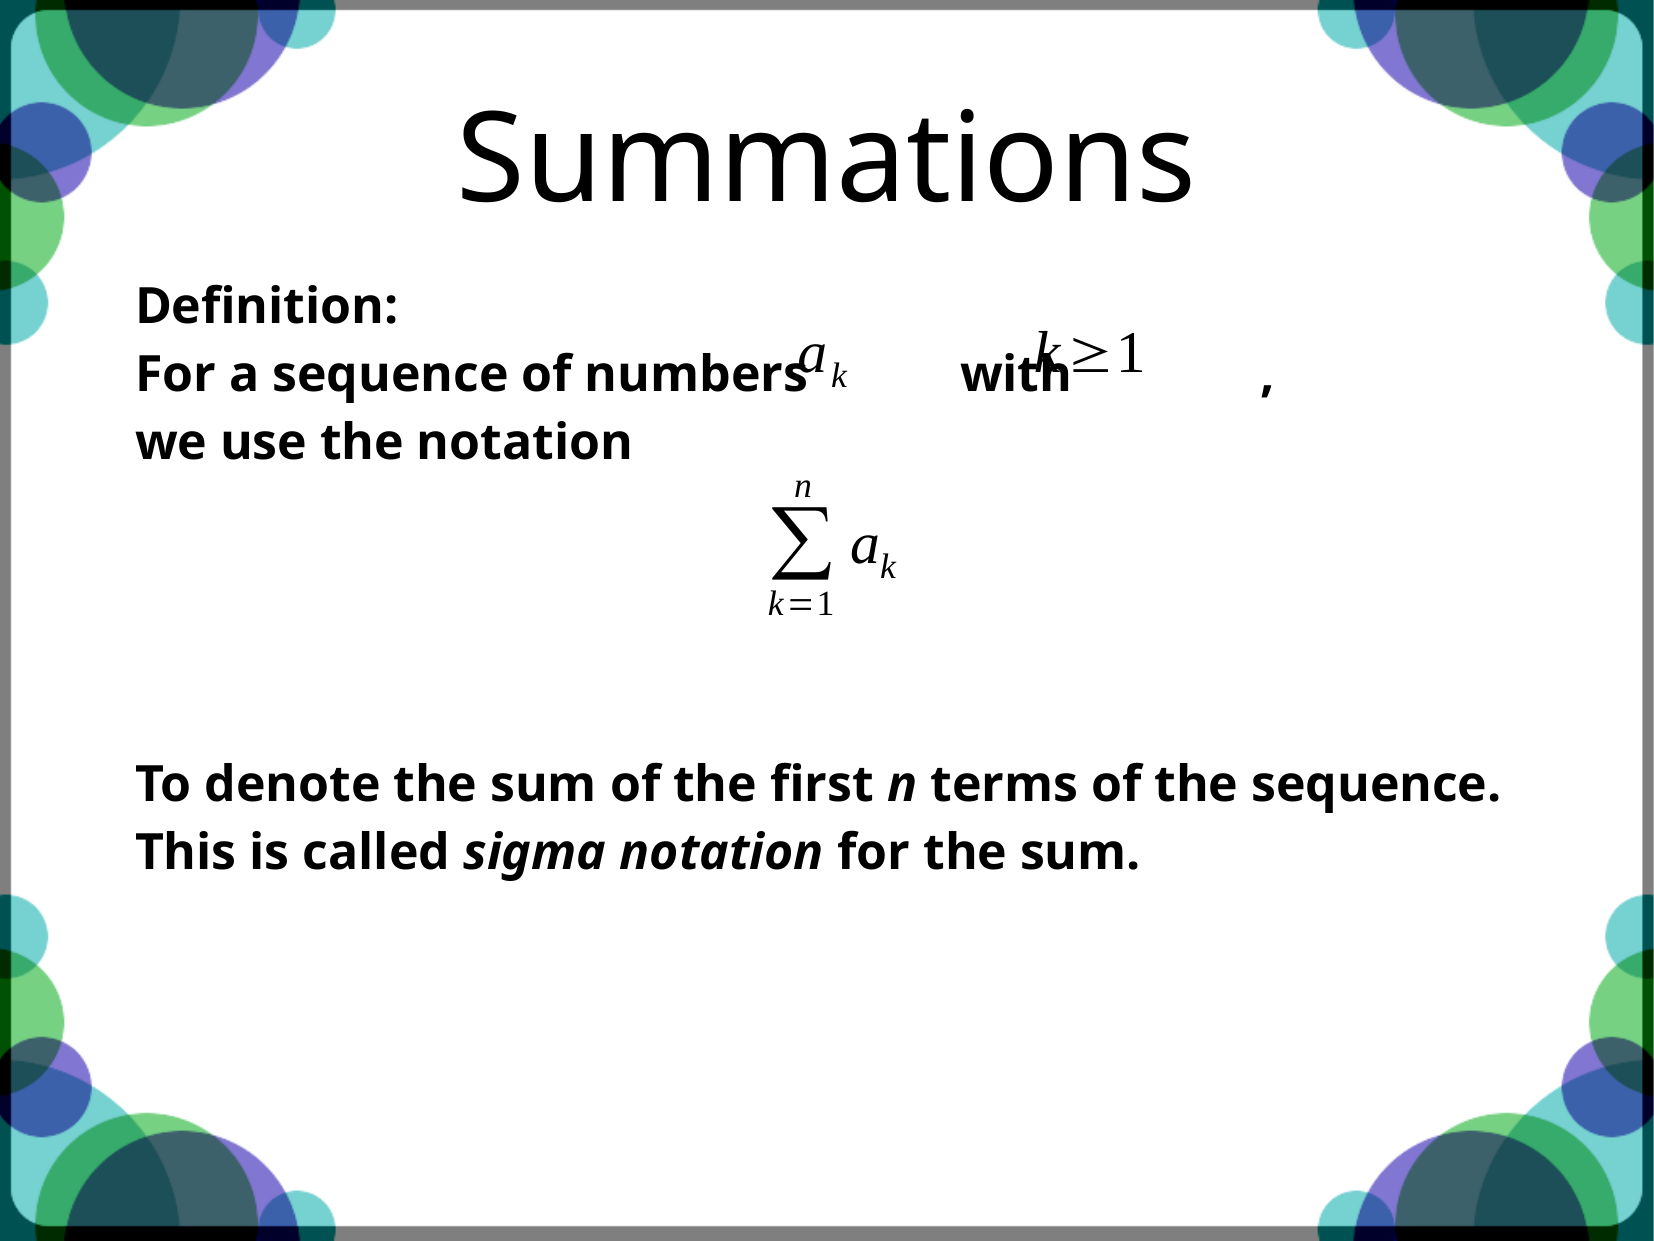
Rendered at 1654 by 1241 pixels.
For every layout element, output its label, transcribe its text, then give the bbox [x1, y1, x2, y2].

chart [753, 464, 915, 624]
title Summations [82, 49, 1571, 257]
text_box Definition: For a sequence of numbers with , we use the notation To denote the sum of the first n terms of the sequence. This is called sigma notation for the sum. [135, 270, 1531, 943]
chart [1018, 321, 1160, 387]
chart [782, 321, 864, 396]
picture [0, 0, 1654, 1241]
